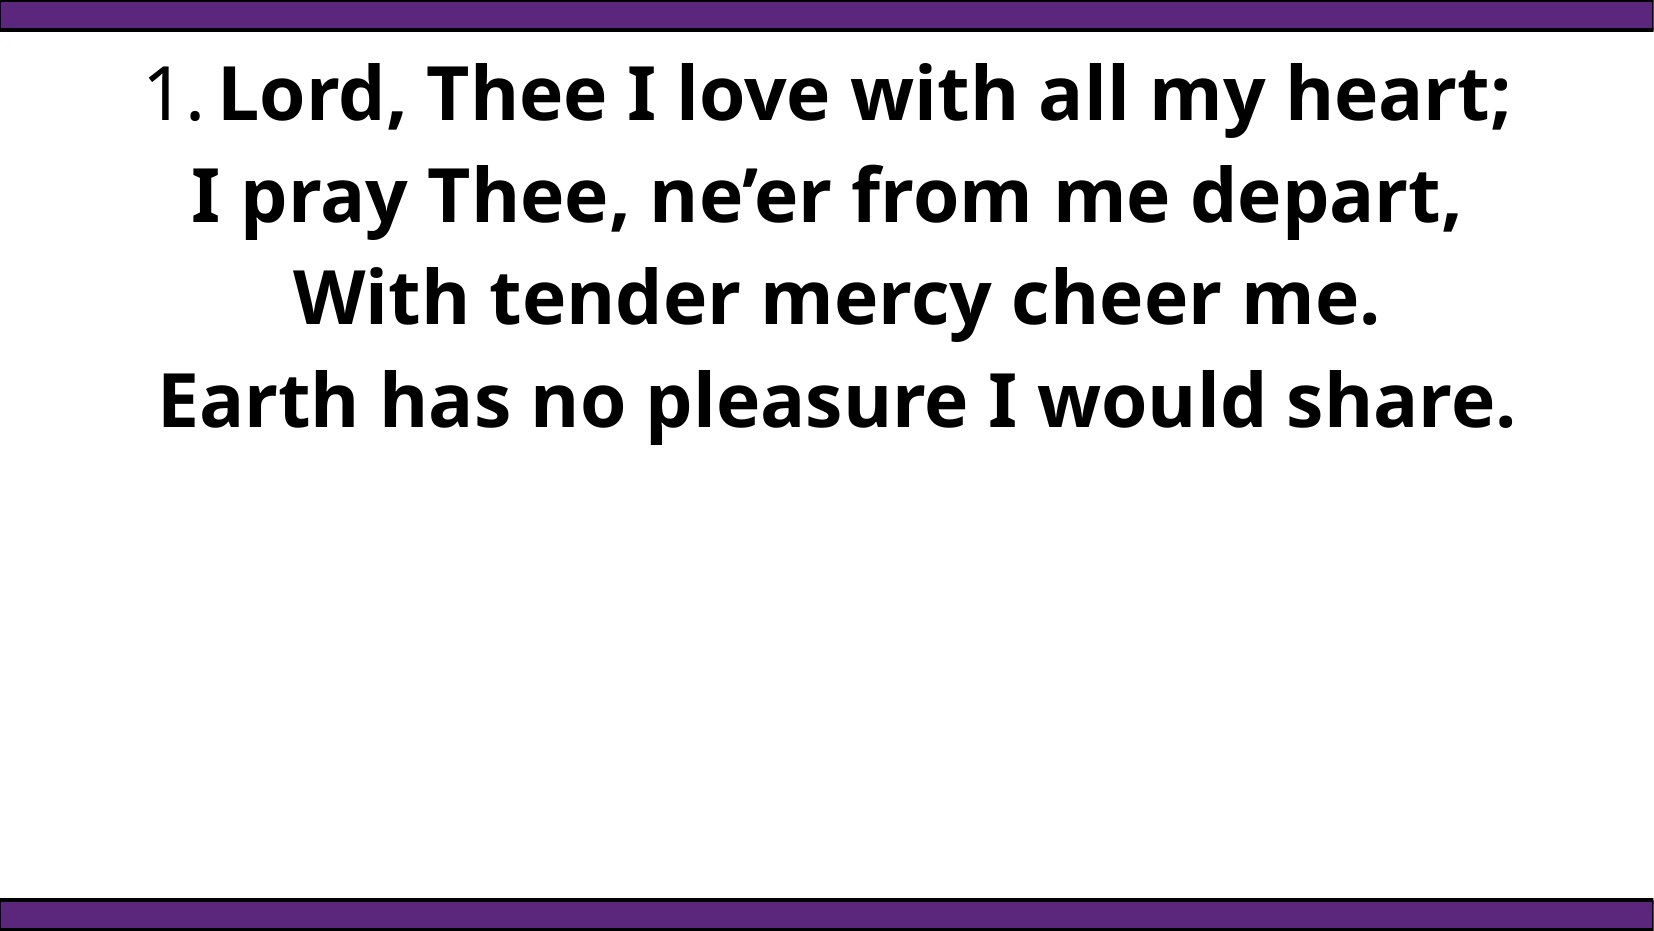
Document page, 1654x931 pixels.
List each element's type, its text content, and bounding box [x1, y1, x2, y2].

text_box 1. Lord, Thee I love with all my heart; I pray Thee, ne’er from me depart, With tender mercy cheer me. Earth has no pleasure I would share. [65, 32, 1611, 447]
picture [0, 31, 1654, 900]
text_box [0, 900, 1654, 931]
text_box [0, 0, 1654, 31]
